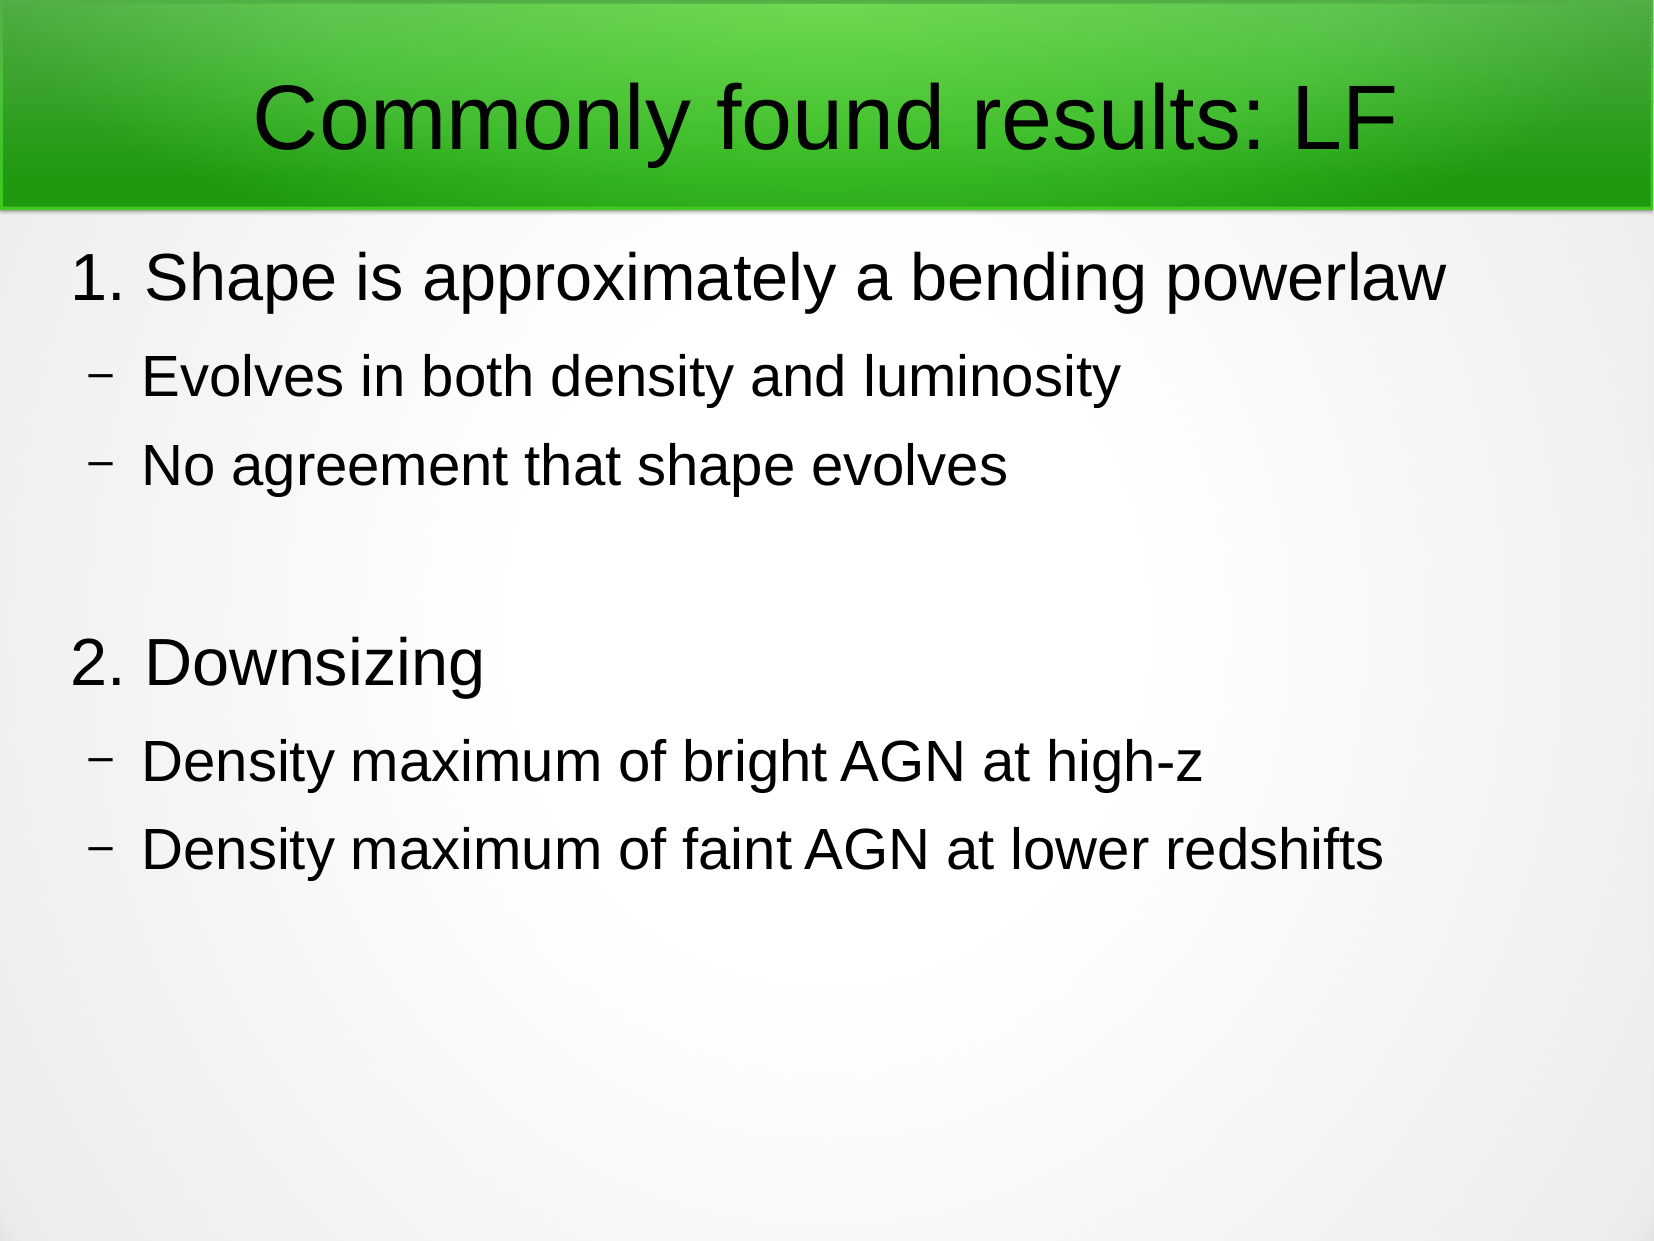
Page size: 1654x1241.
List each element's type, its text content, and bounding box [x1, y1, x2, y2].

title Commonly found results: LF [82, 47, 1571, 189]
list 1. Shape is approximately a bending powerlaw Evolves in both density and luminosity No agreement that shape evolves 2. Downsizing Density maximum of bright AGN at high-z Density maximum of faint AGN at lower redshifts [0, 240, 1571, 1231]
